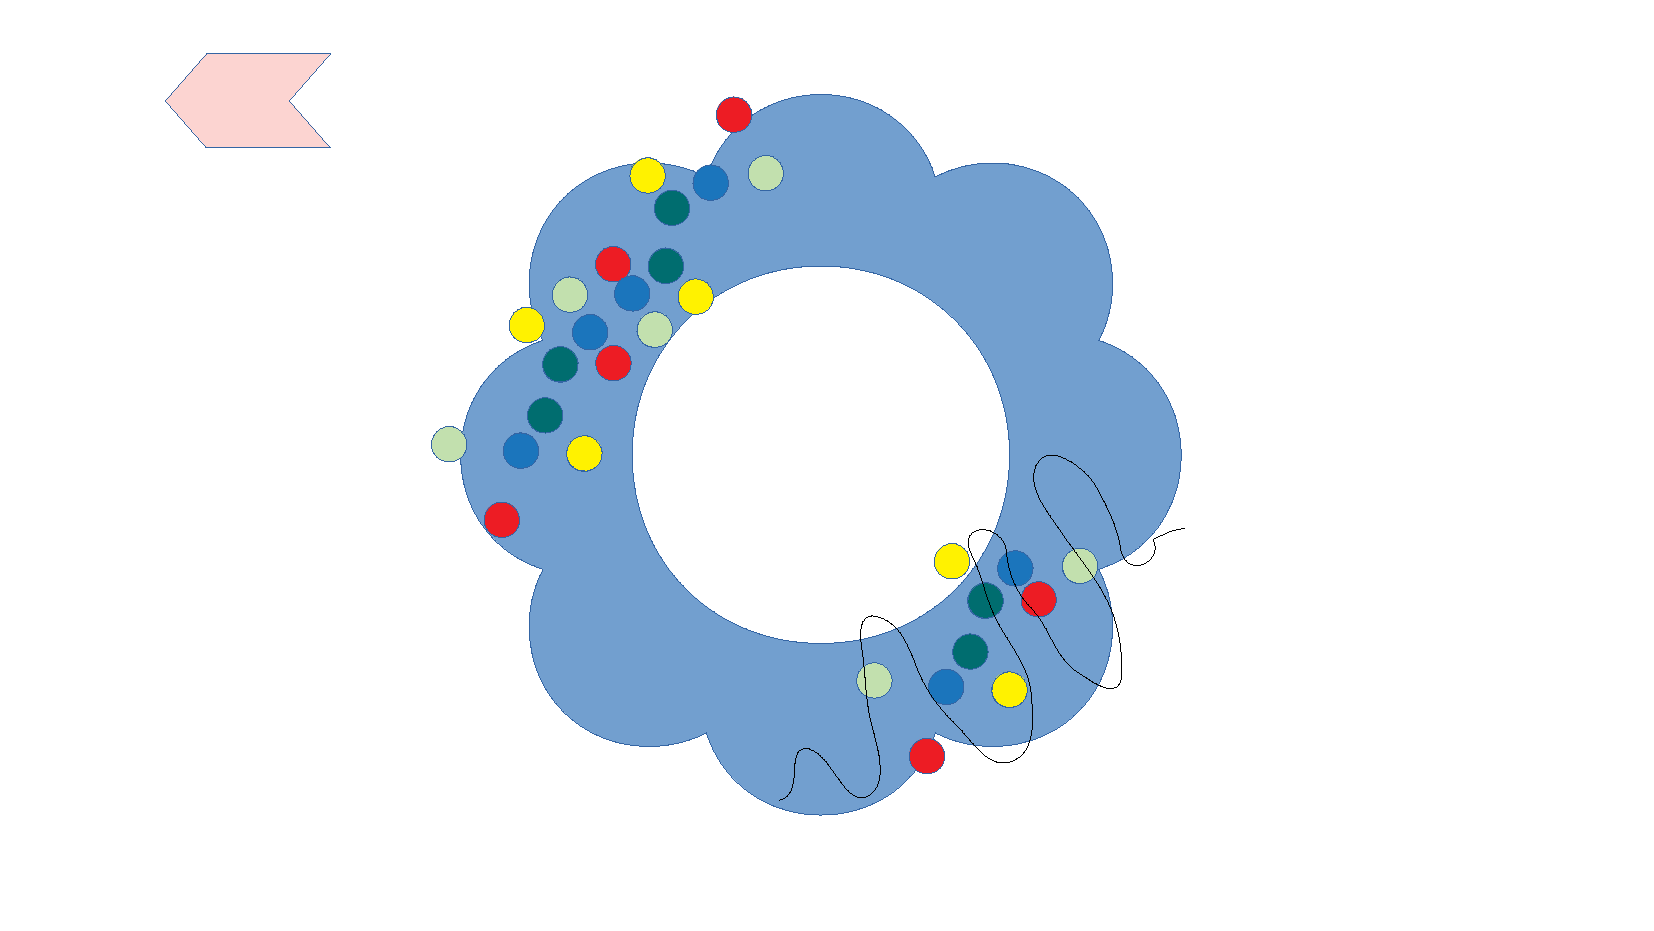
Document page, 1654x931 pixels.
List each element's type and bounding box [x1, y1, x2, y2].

text_box [165, 53, 331, 148]
text_box [431, 94, 1182, 816]
